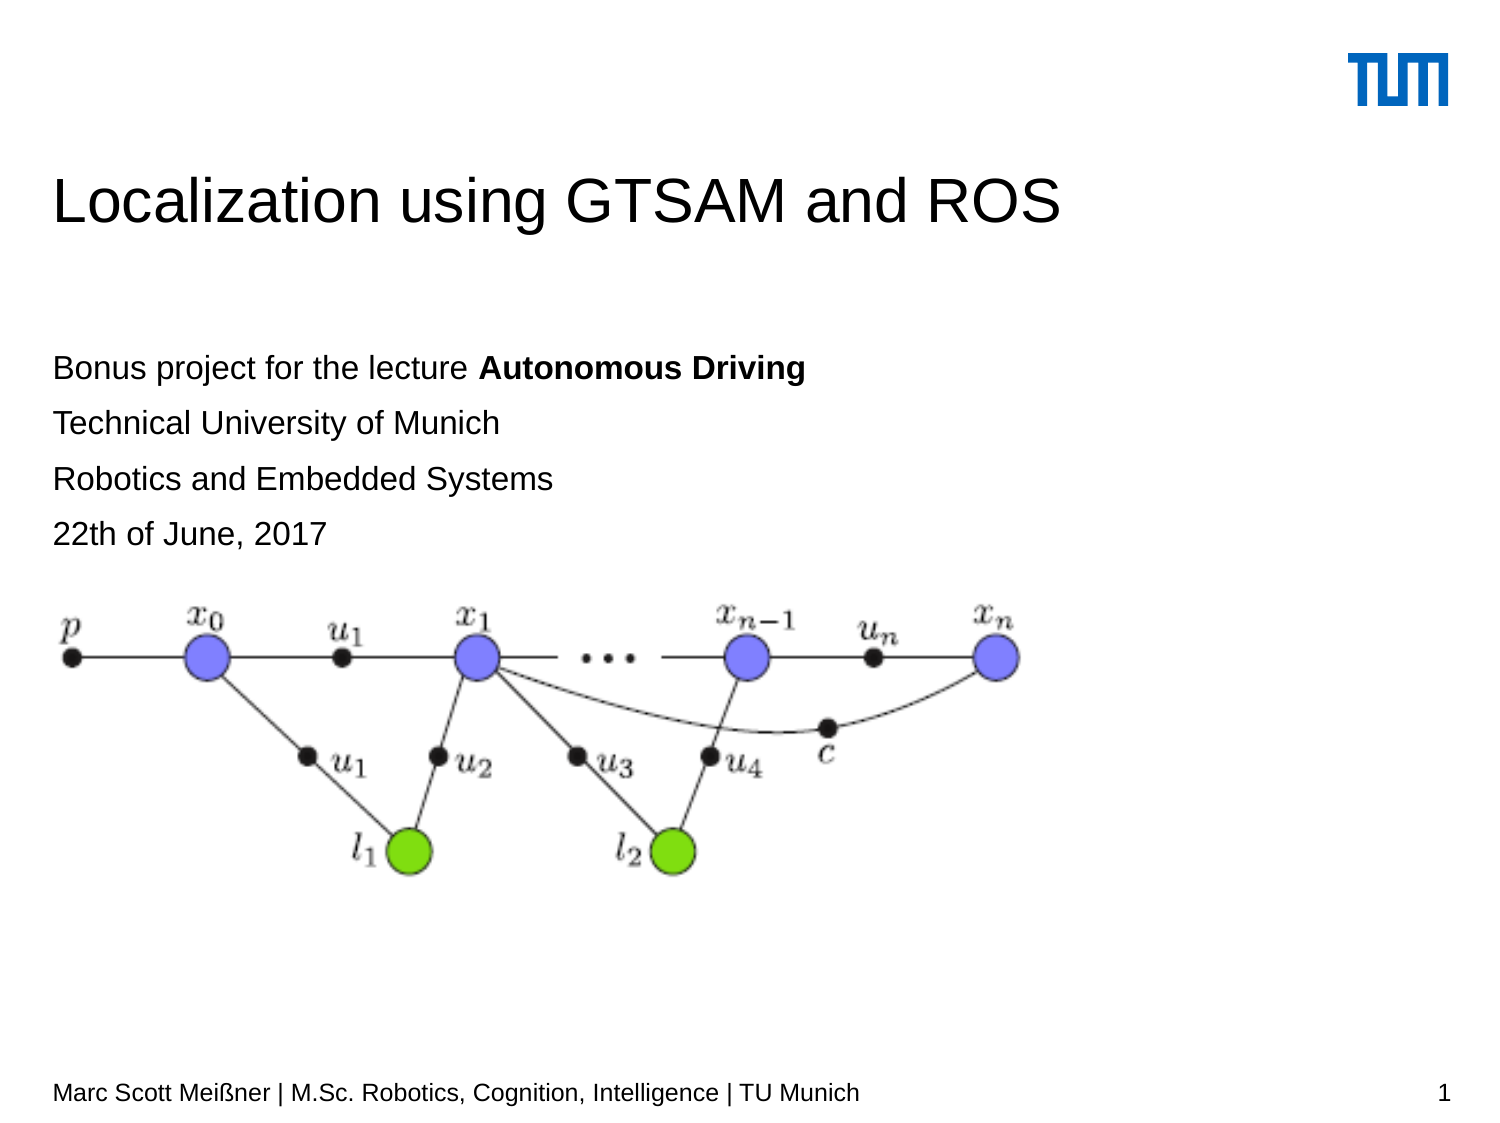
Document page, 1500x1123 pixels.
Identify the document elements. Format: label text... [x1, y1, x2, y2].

picture [43, 591, 1028, 889]
title Localization using GTSAM and ROS [52, 165, 1453, 236]
list Bonus project for the lecture Autonomous Driving Technical University of Munich Robotics and Embedded Systems 22th of June, 2017 [52, 330, 1453, 592]
